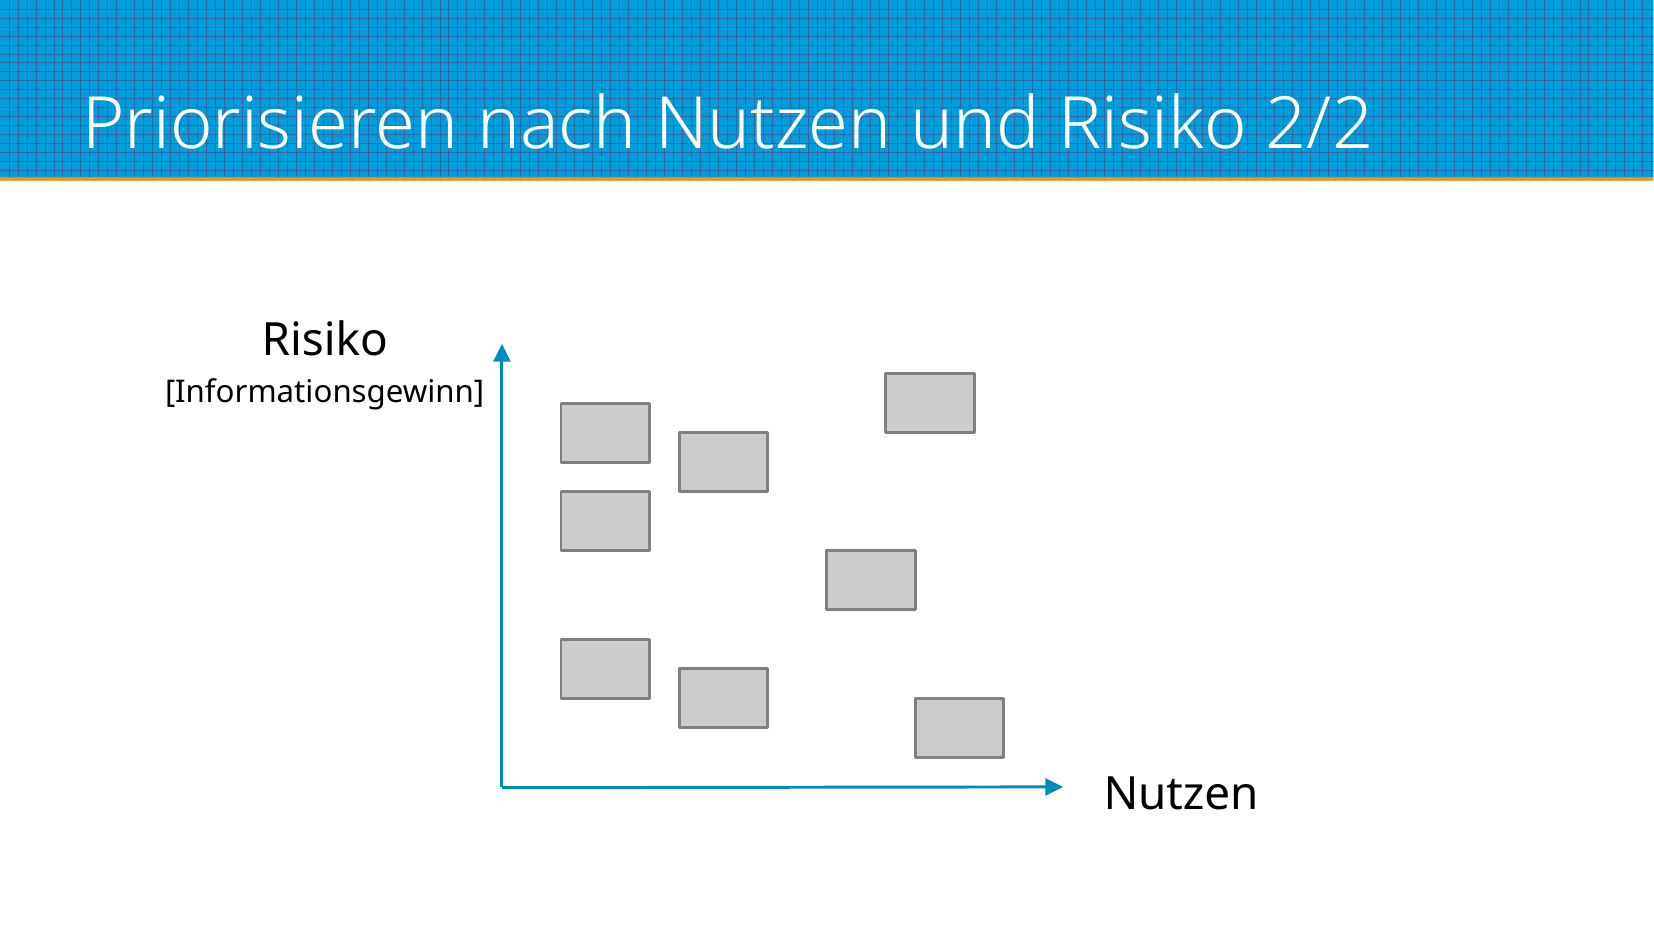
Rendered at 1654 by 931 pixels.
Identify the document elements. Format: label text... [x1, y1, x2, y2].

text_box [826, 550, 916, 610]
text_box Nutzen [1003, 757, 1359, 827]
text_box [561, 491, 650, 551]
text_box [679, 668, 768, 728]
text_box [561, 403, 650, 463]
text_box [915, 698, 1004, 758]
title Priorisieren nach Nutzen und Risiko 2/2 [82, 14, 1571, 171]
text_box [561, 639, 650, 699]
text_box Risiko [Informationsgewinn] [147, 304, 502, 414]
text_box [679, 432, 768, 492]
text_box [885, 373, 975, 433]
